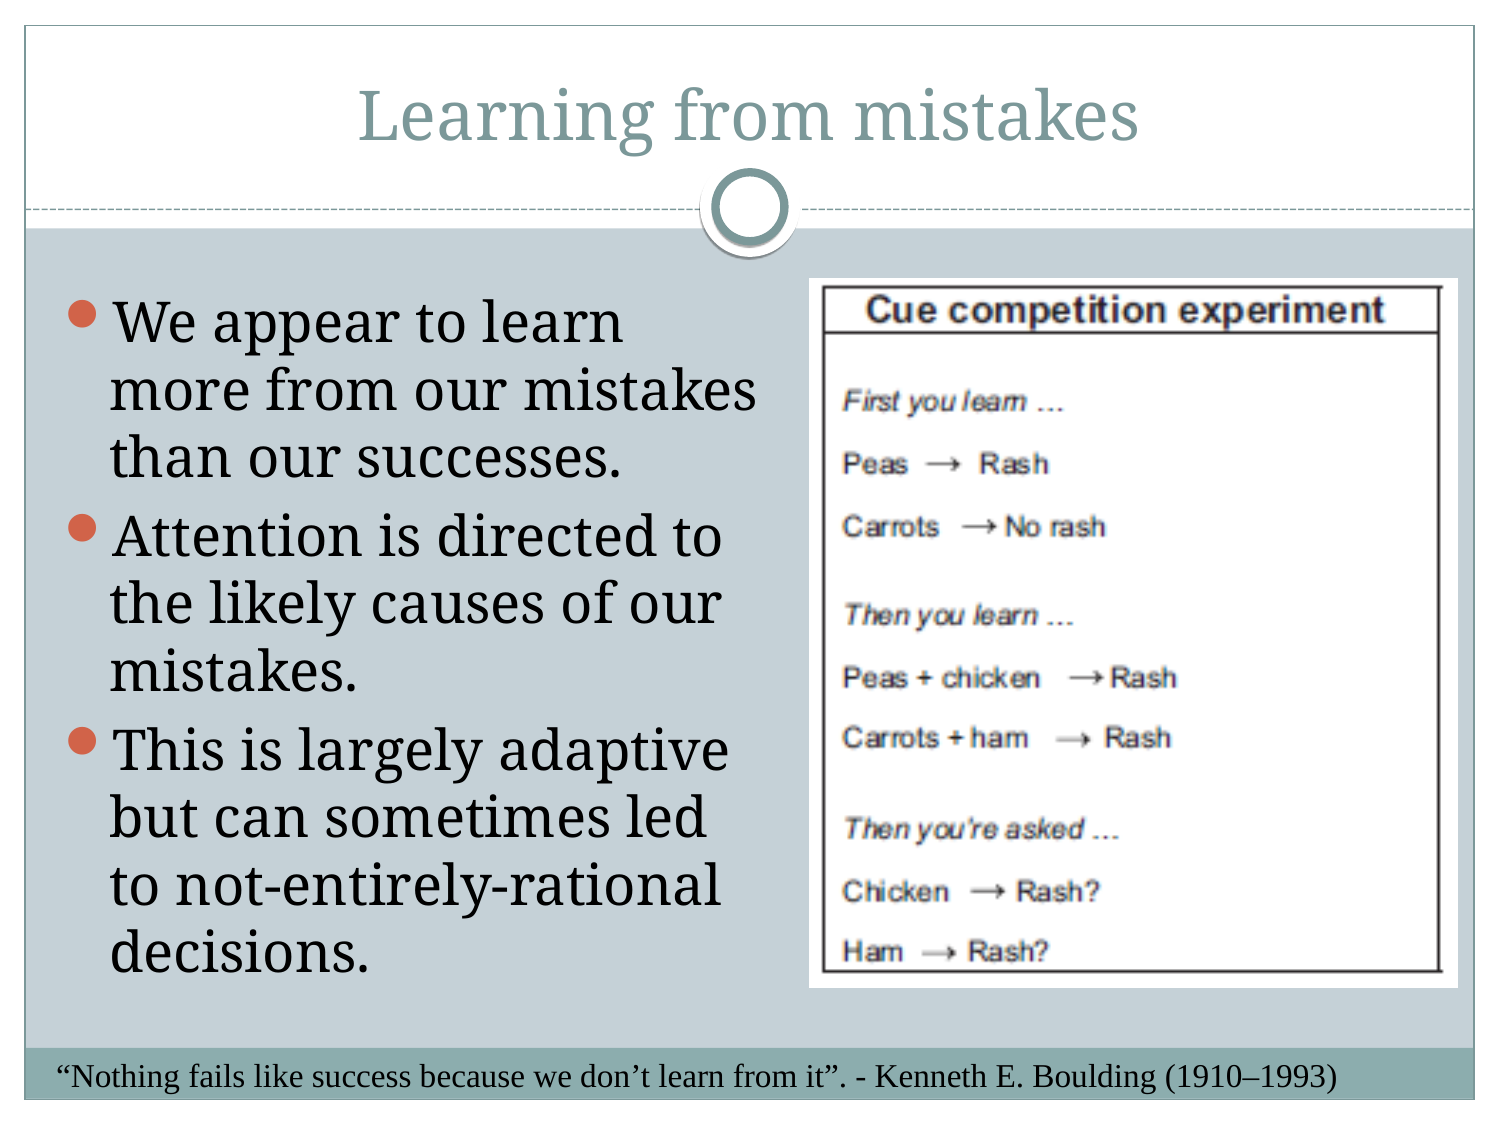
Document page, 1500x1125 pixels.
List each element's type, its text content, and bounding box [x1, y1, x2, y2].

picture [809, 278, 1458, 988]
list We appear to learn more from our mistakes than our successes. Attention is directed to the likely causes of our mistakes. This is largely adaptive but can sometimes led to not-entirely-rational decisions. [49, 278, 786, 1001]
text_box “Nothing fails like success because we don’t learn from it”. - Kenneth E. Boulding (1910–1993) [41, 1046, 1483, 1102]
title Learning from mistakes [49, 37, 1450, 162]
